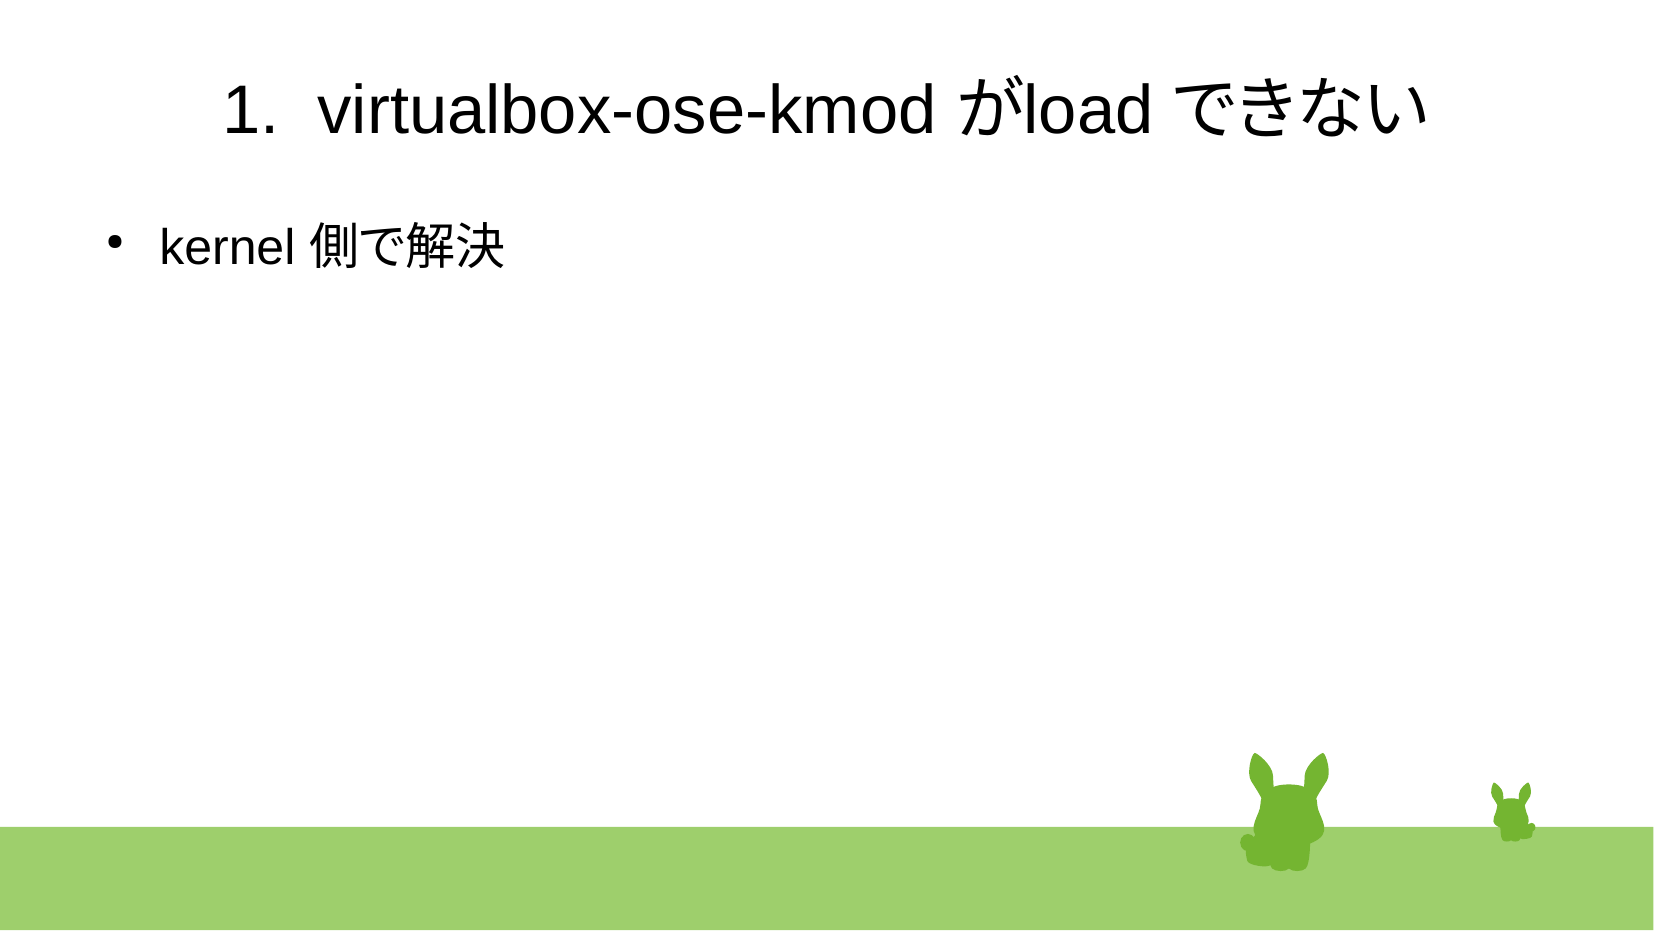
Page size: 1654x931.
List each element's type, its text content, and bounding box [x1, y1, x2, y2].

title 1. virtualbox-ose-kmod がload できない [88, 29, 1565, 178]
list kernel 側で解決 [88, 206, 1565, 739]
